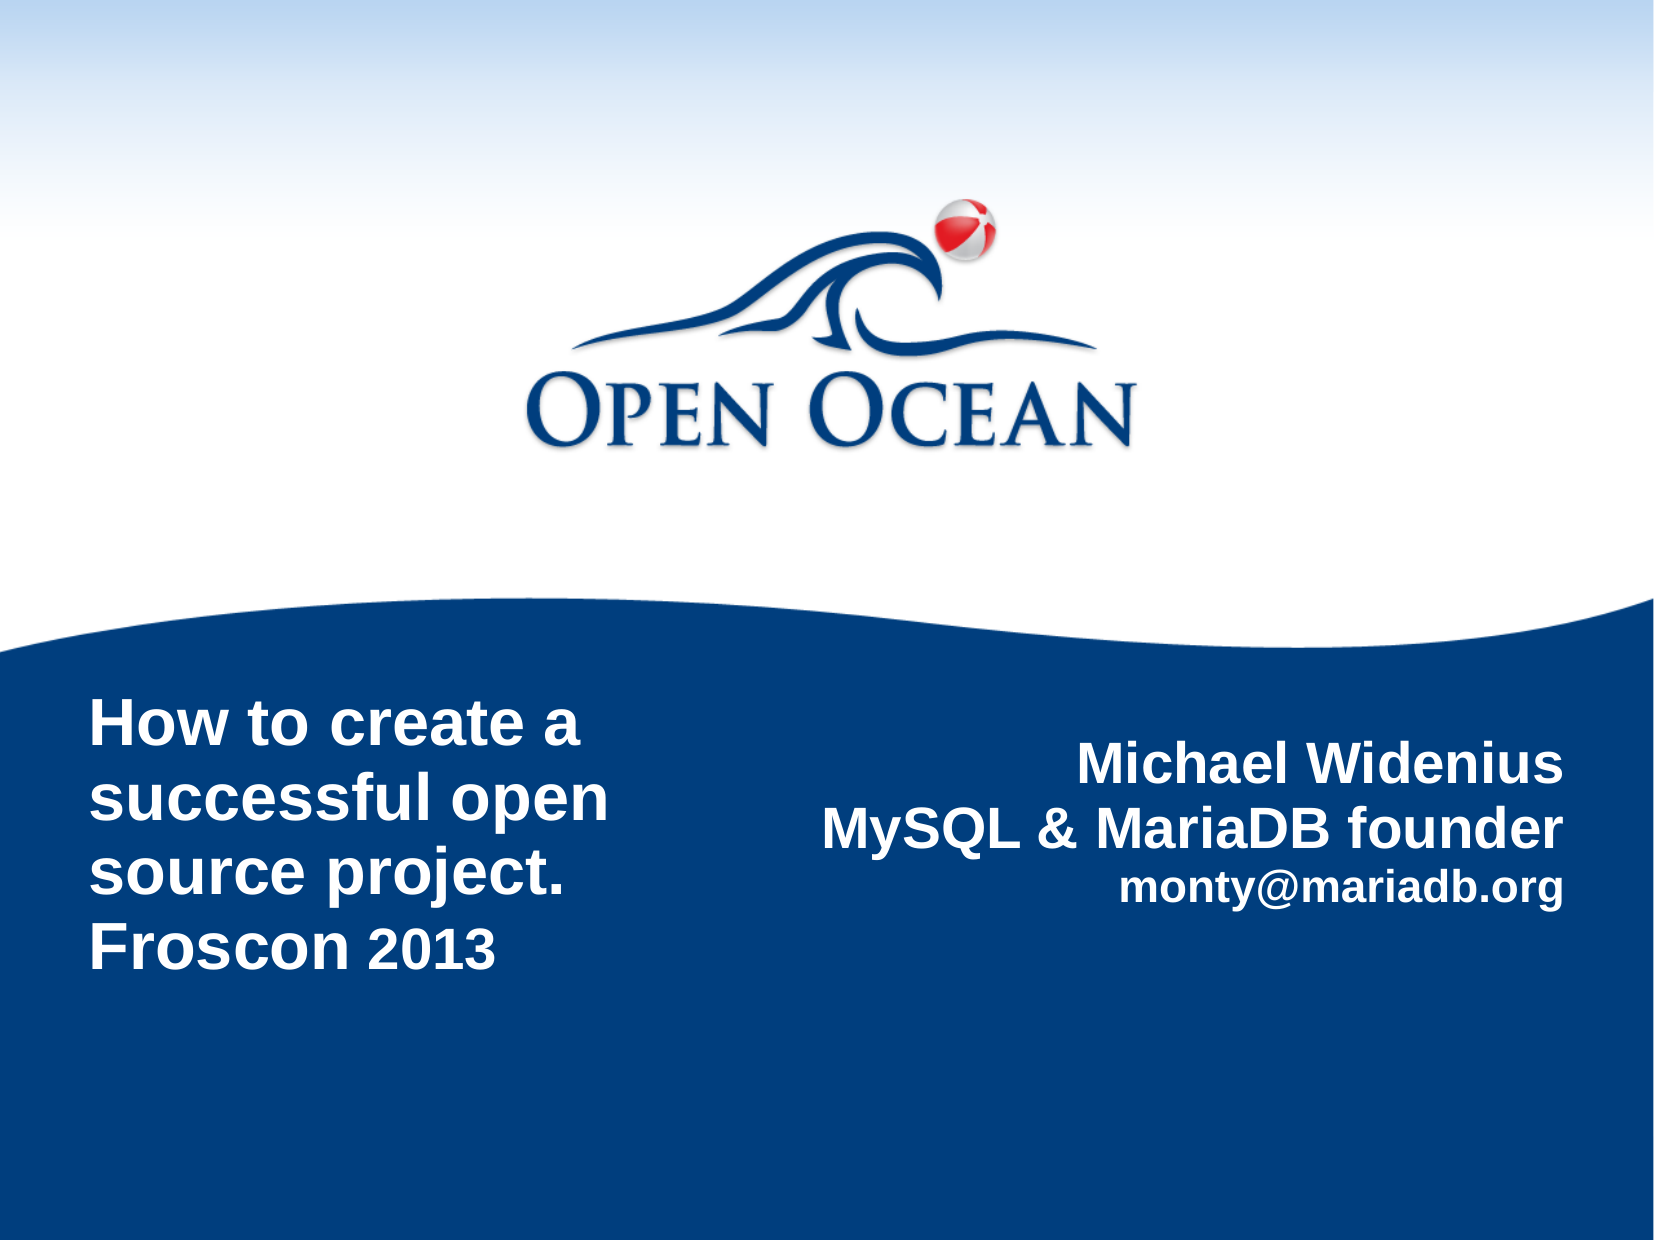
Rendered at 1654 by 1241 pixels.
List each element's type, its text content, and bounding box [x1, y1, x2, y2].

picture [0, 0, 1654, 1241]
title How to create a successful open source project. Froscon 2013 [88, 767, 886, 1060]
title Michael Widenius MySQL & MariaDB founder monty@mariadb.org [797, 730, 1565, 996]
